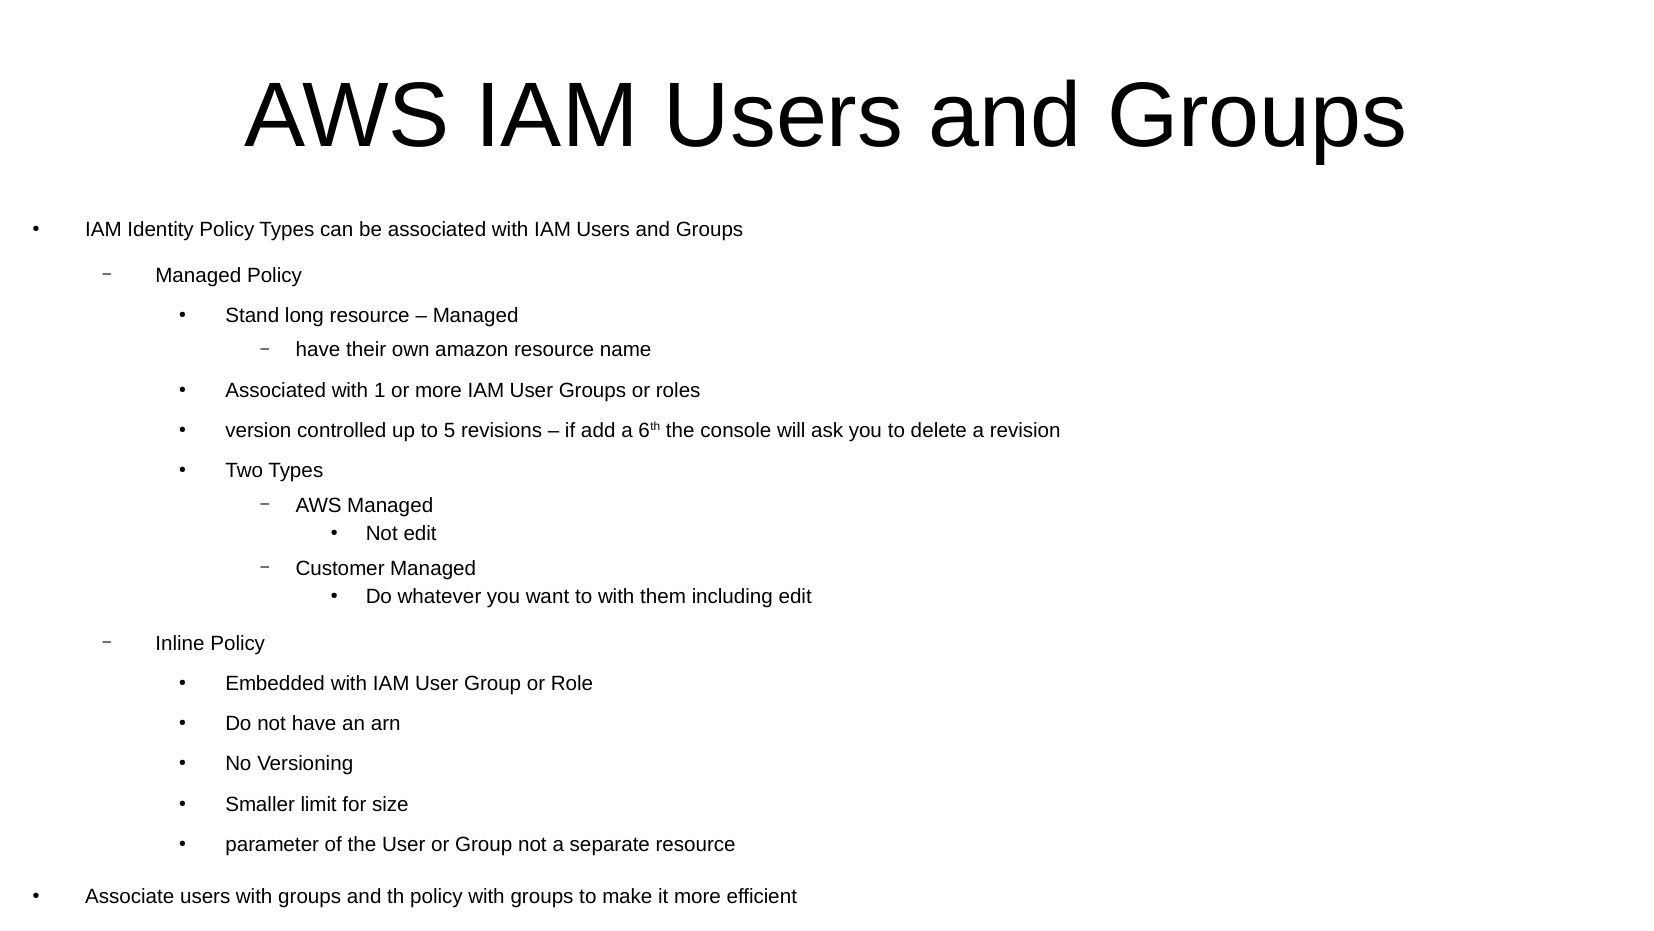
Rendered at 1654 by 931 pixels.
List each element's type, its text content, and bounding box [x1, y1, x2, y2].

list IAM Identity Policy Types can be associated with IAM Users and Groups Managed Policy Stand long resource – Managed have their own amazon resource name Associated with 1 or more IAM User Groups or roles version controlled up to 5 revisions – if add a 6th the console will ask you to delete a revision Two Types AWS Managed Not edit Customer Managed Do whatever you want to with them including edit Inline Policy Embedded with IAM User Group or Role Do not have an arn No Versioning Smaller limit for size parameter of the User or Group not a separate resource Associate users with groups and th policy with groups to make it more efficient [15, 217, 1571, 916]
title AWS IAM Users and Groups [82, 37, 1571, 193]
